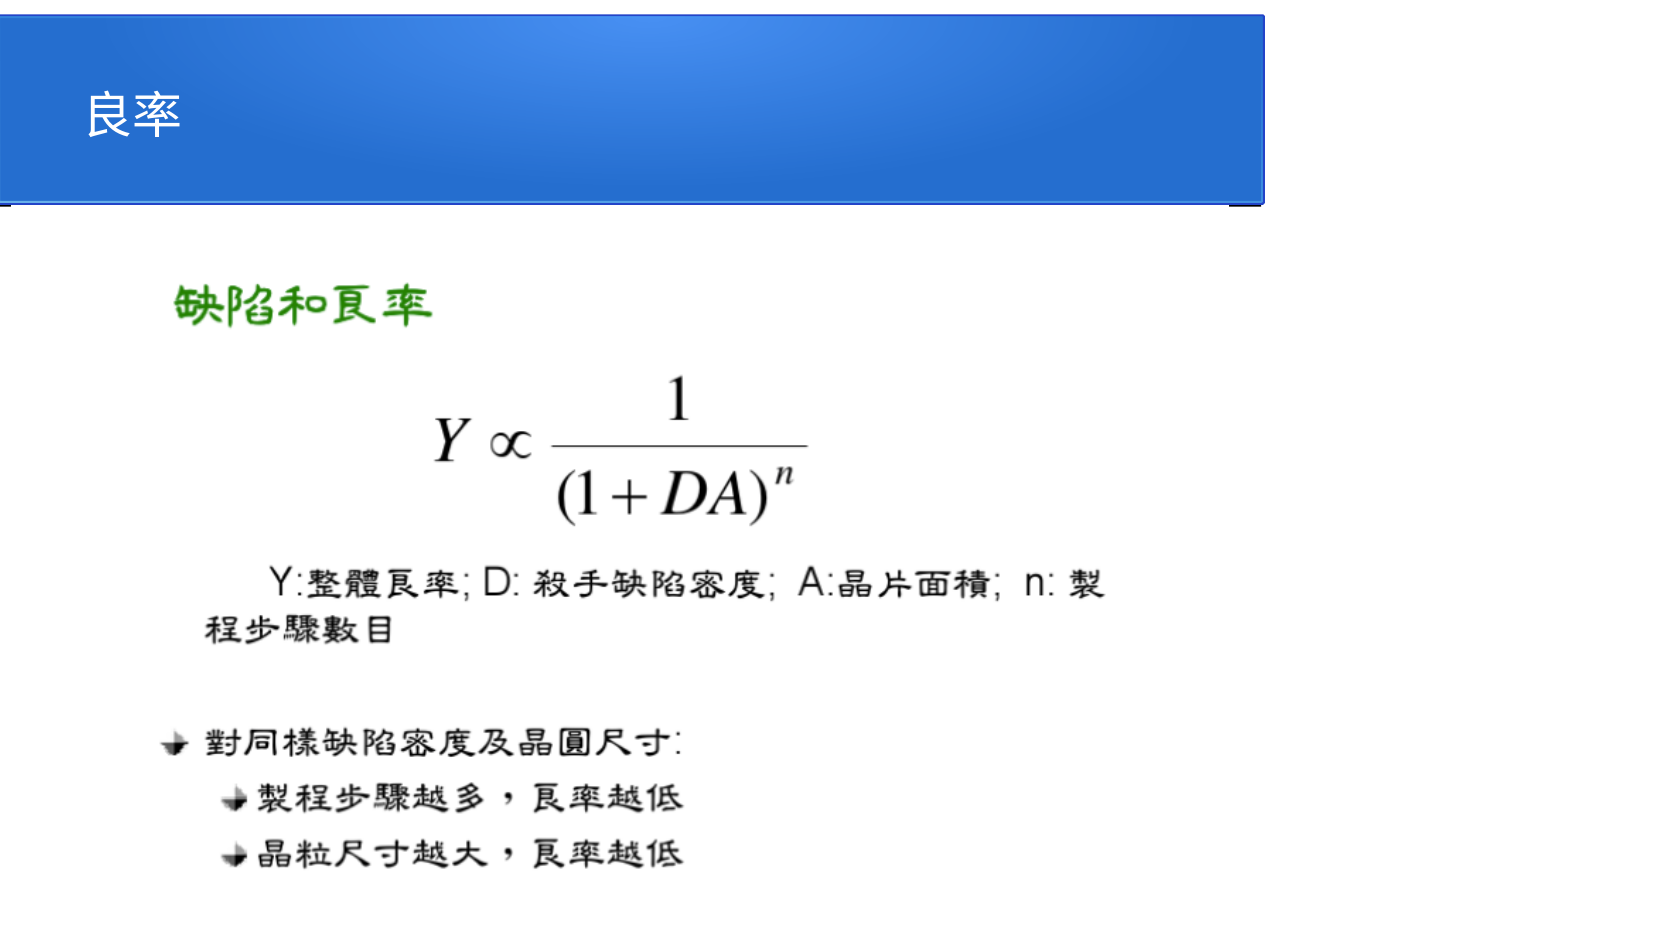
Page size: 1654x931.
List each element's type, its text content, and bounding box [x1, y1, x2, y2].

picture [11, 205, 1229, 931]
title 良率 [82, 35, 1235, 189]
